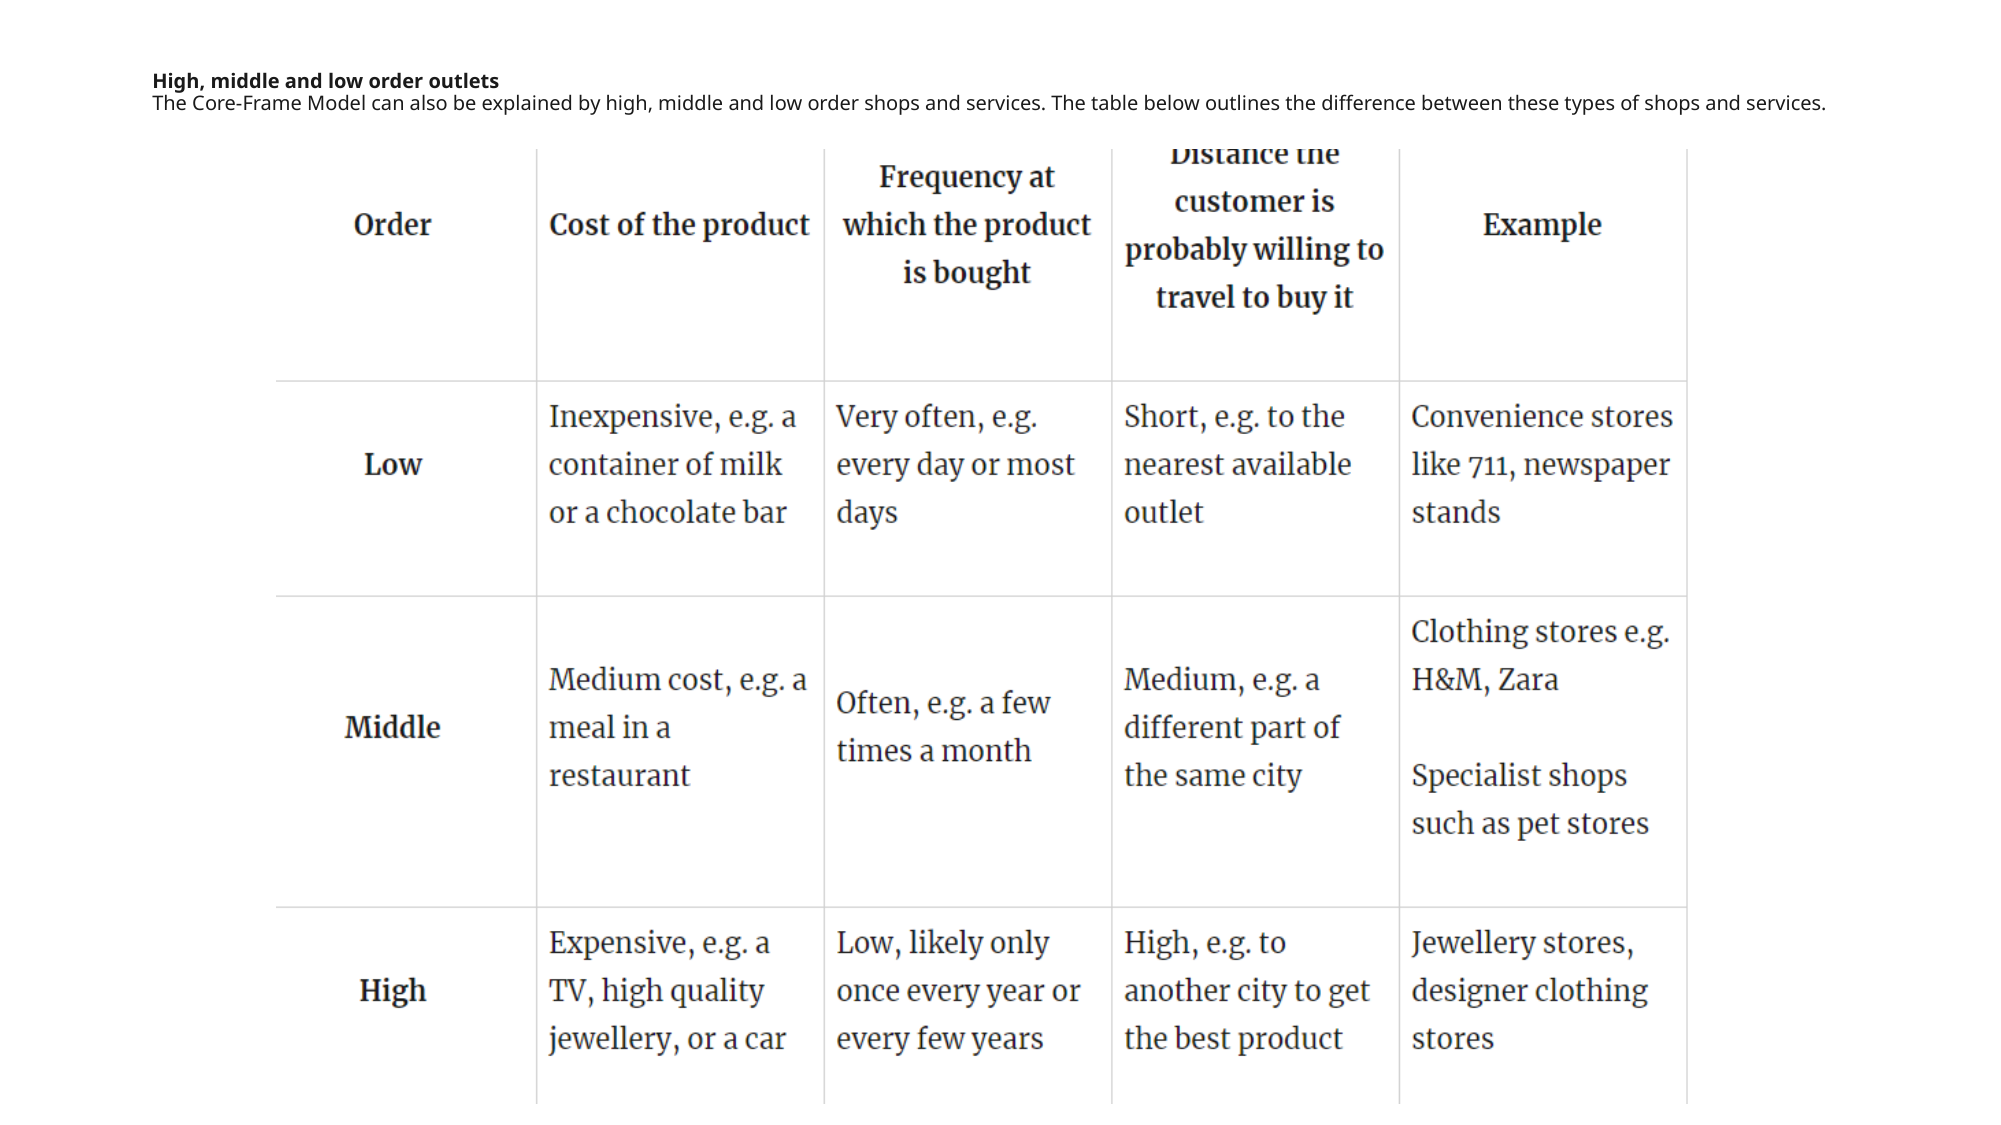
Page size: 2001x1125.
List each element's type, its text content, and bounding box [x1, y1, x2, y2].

picture [276, 149, 1692, 1104]
title High, middle and low order outlets The Core-Frame Model can also be explained by high, middle and low order shops and services. The table below outlines the difference between these types of shops and services. [137, 59, 1863, 150]
